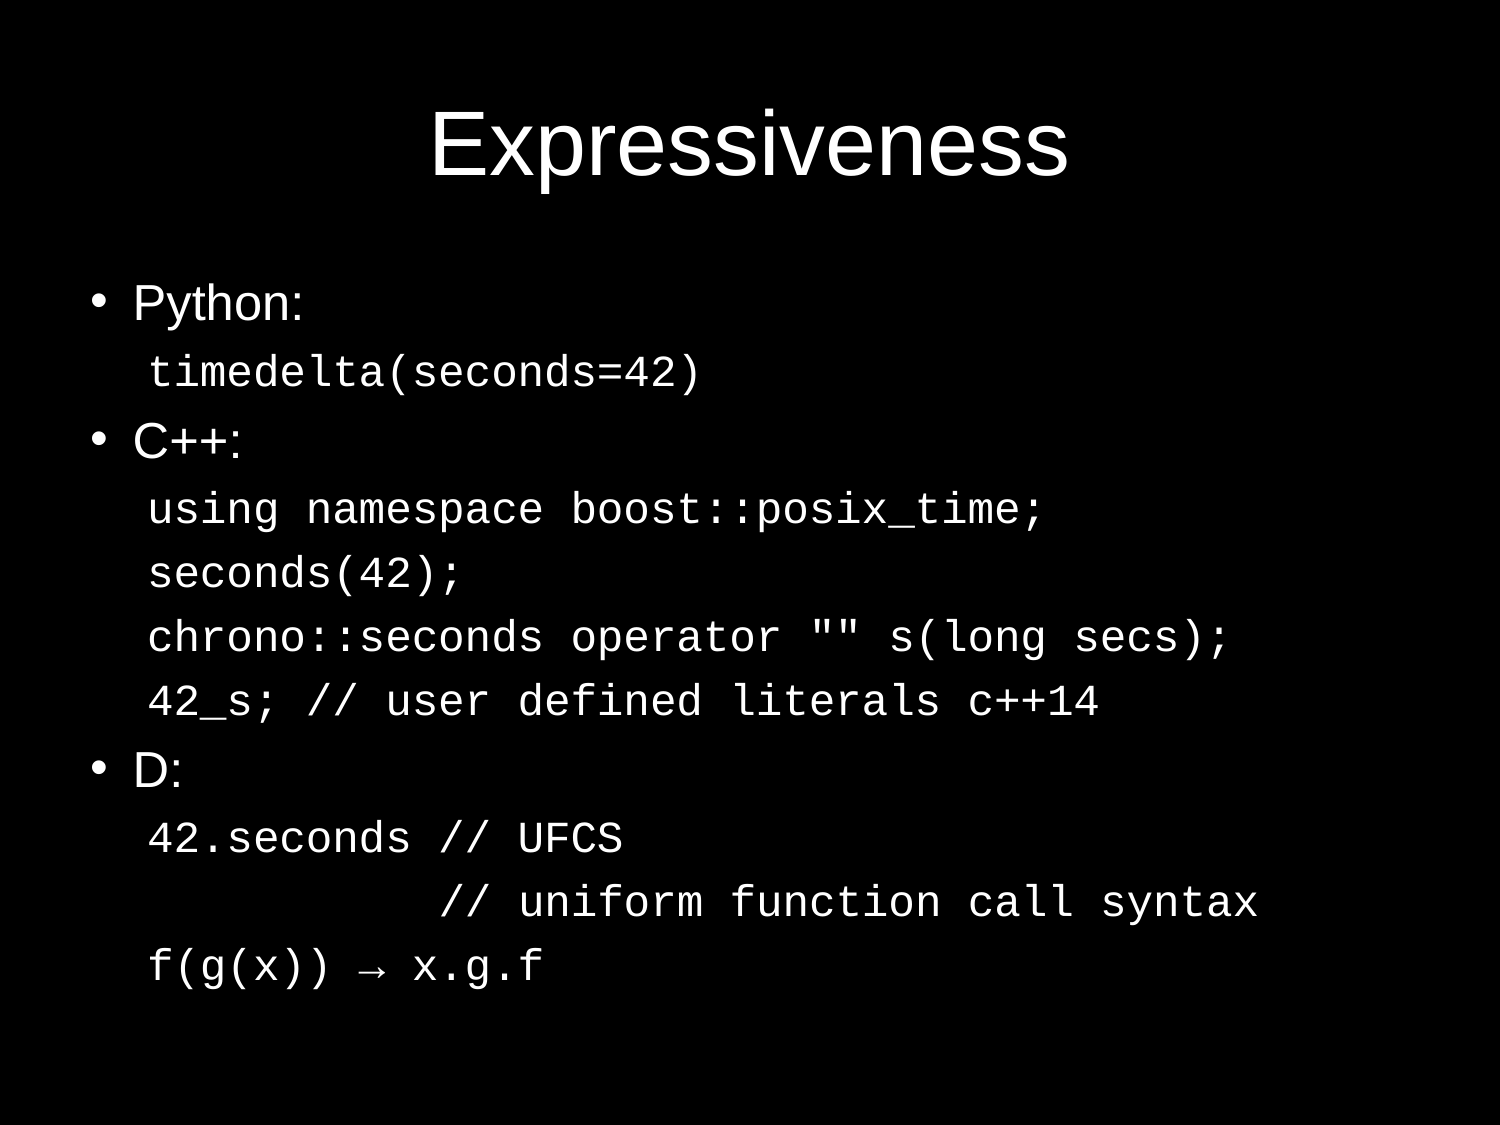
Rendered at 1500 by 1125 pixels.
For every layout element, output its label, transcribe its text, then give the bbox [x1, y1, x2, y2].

title Expressiveness [75, 45, 1426, 233]
list Python: timedelta(seconds=42) C++: using namespace boost::posix_time; seconds(42); chrono::seconds operator "" s(long secs); 42_s; // user defined literals c++14 D: 42.seconds // UFCS // uniform function call syntax f(g(x)) → x.g.f [75, 262, 1426, 1005]
